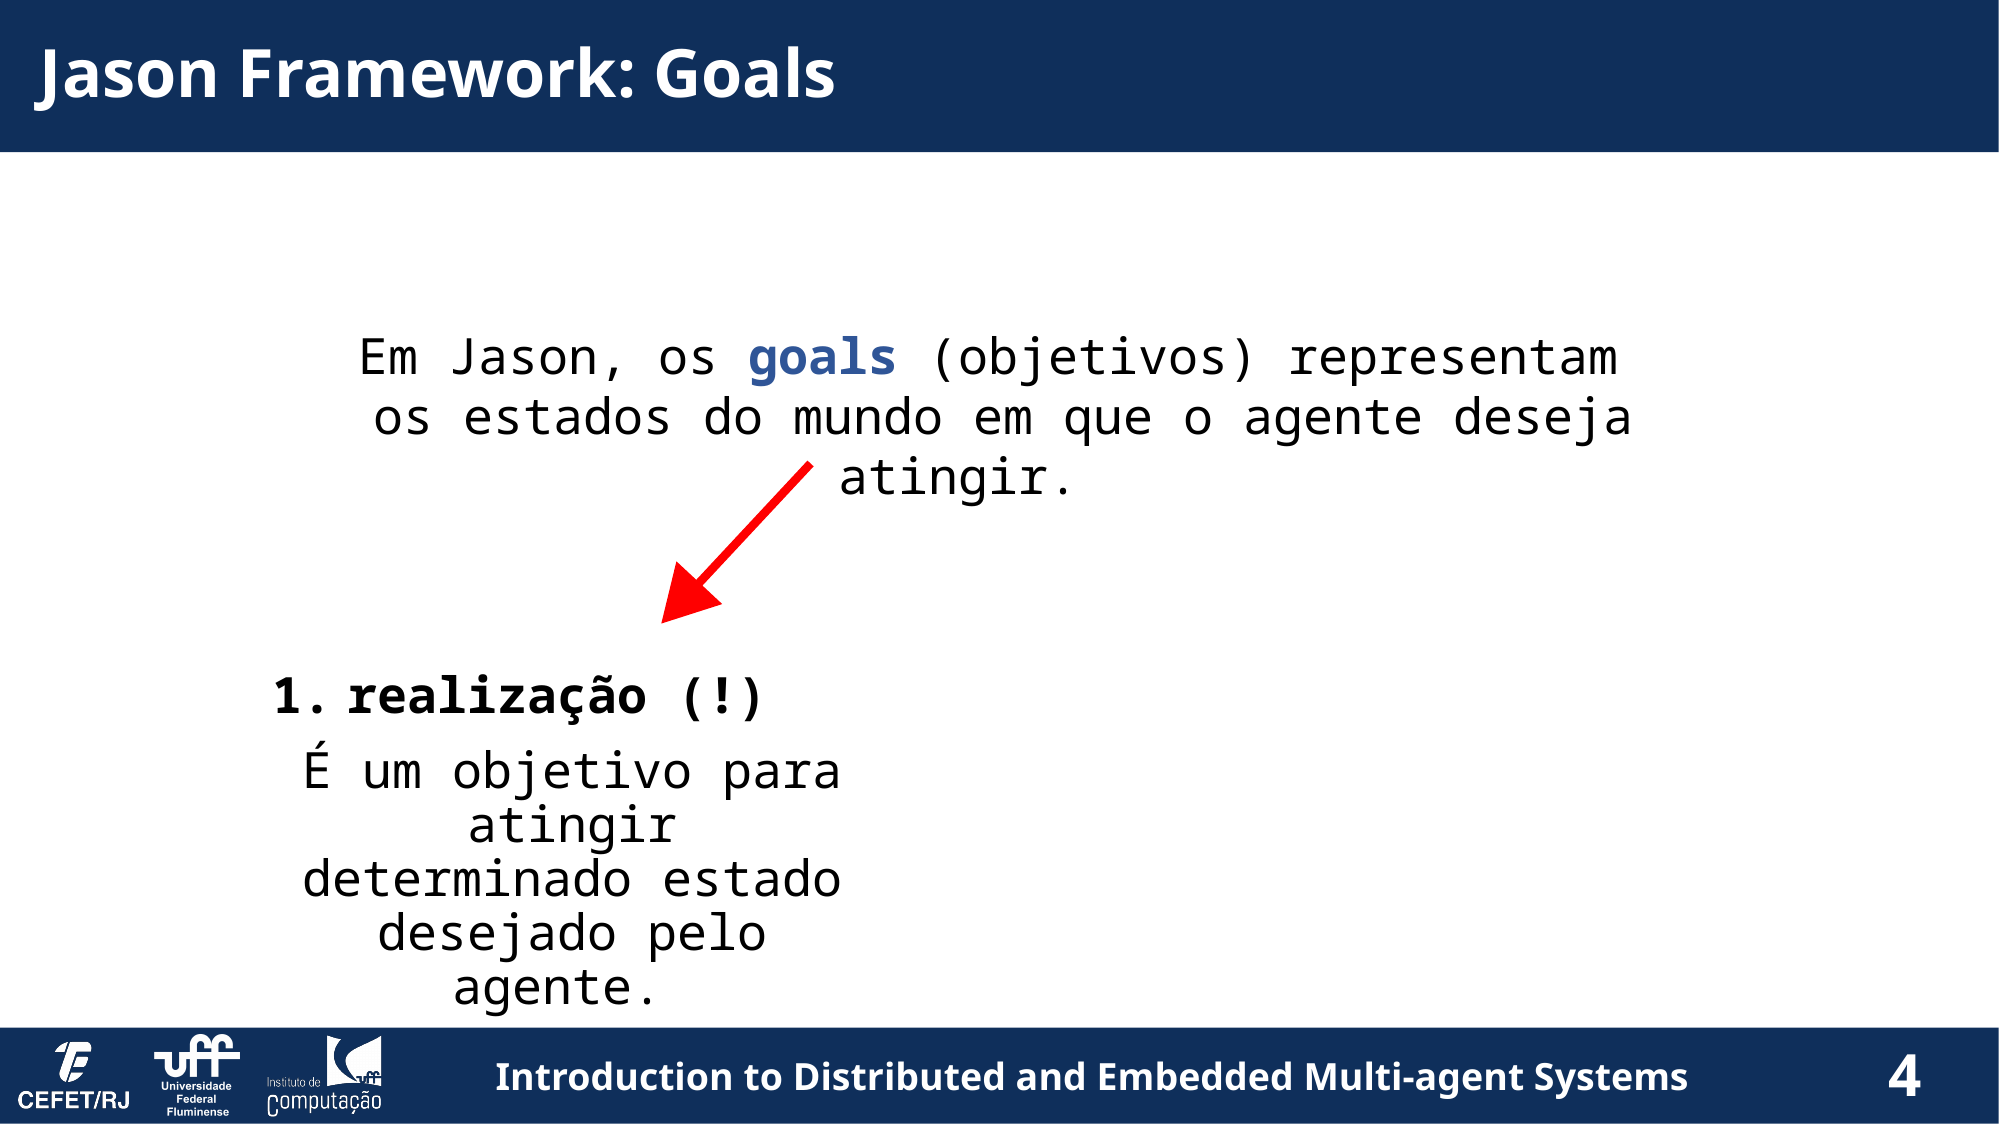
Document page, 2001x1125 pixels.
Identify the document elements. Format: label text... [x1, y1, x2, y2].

text_box realização (!) É um objetivo para atingir determinado estado desejado pelo agente. [202, 662, 868, 880]
text_box [661, 460, 814, 624]
text_box Jason Framework: Goals [25, 23, 1999, 119]
picture [153, 1033, 241, 1121]
picture [265, 1033, 383, 1117]
picture [18, 1021, 129, 1125]
text_box Em Jason, os goals (objetivos) representam os estados do mundo em que o agente deseja atingir. [325, 317, 1683, 513]
